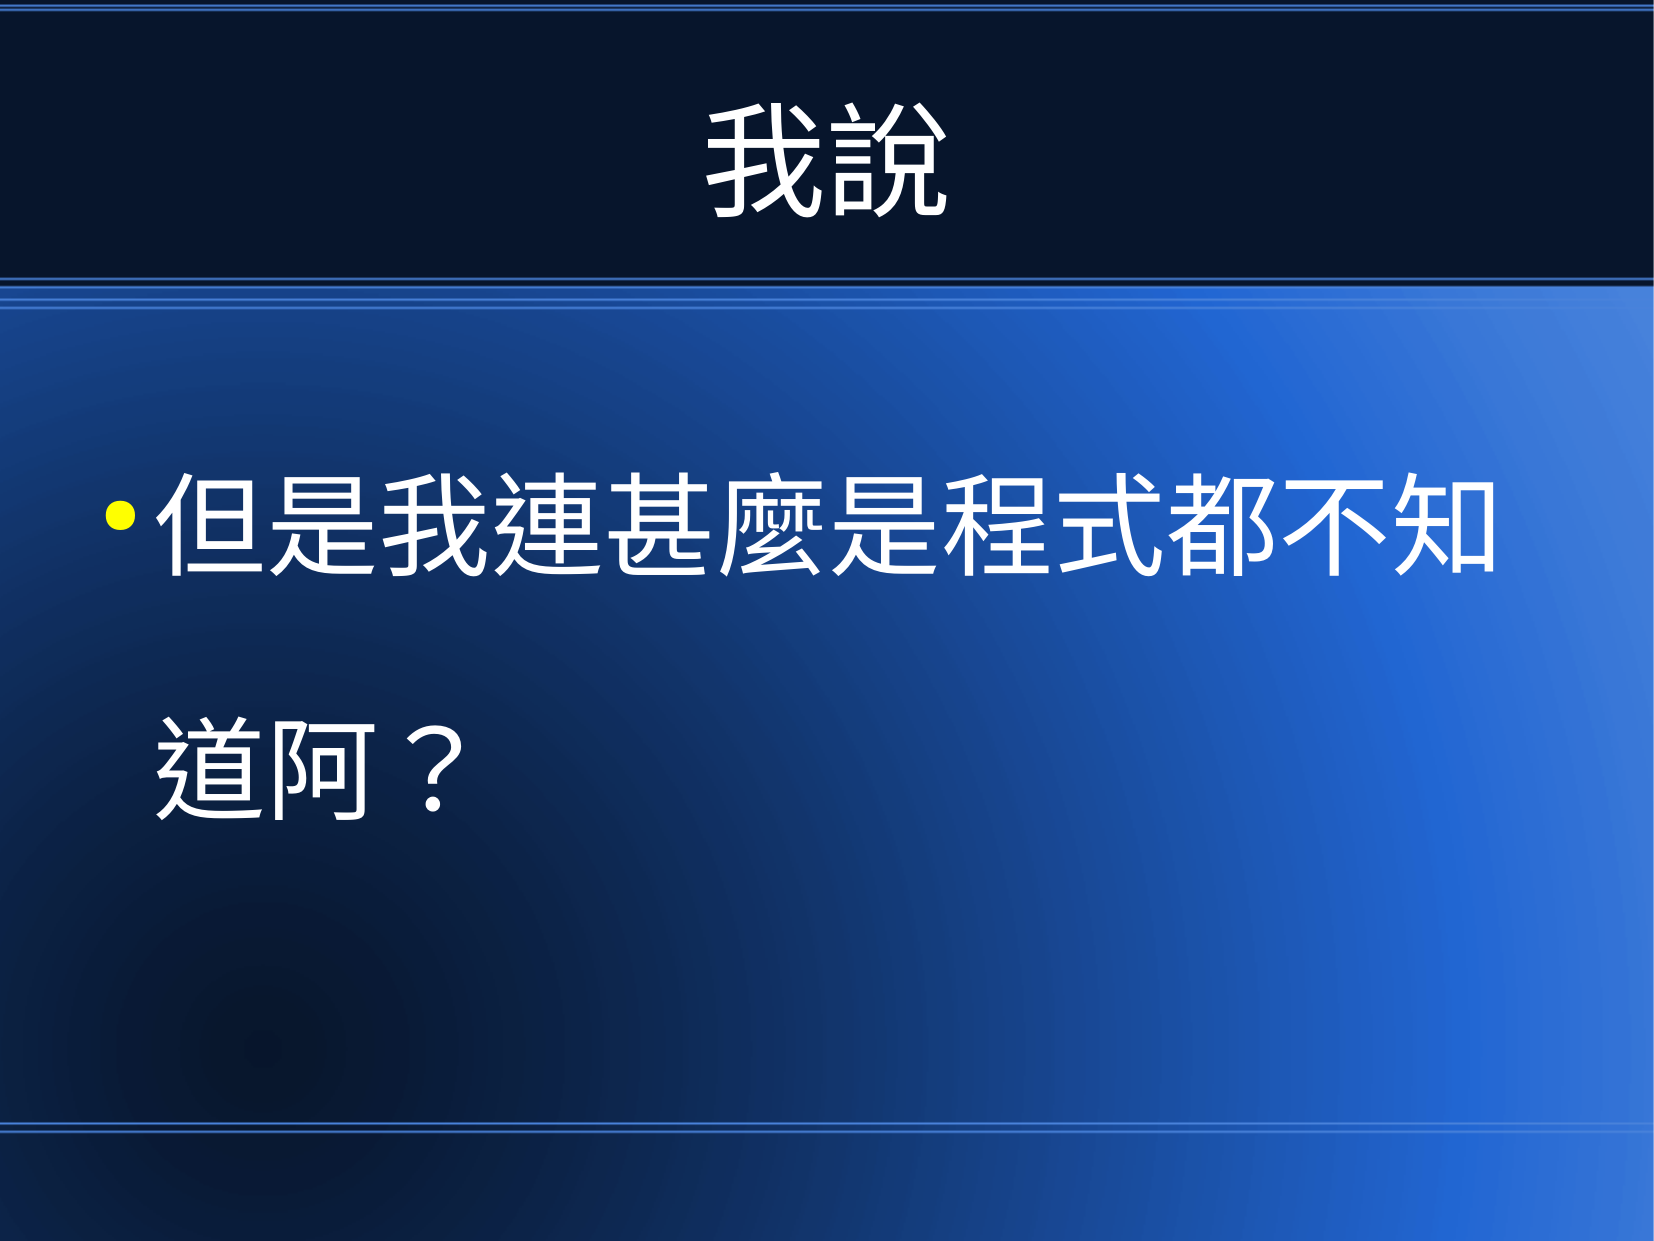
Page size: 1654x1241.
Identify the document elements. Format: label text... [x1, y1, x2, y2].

picture [0, 0, 1654, 1241]
list 但是我連甚麼是程式都不知道阿？ [82, 355, 1571, 1241]
title 我說 [82, 49, 1571, 257]
